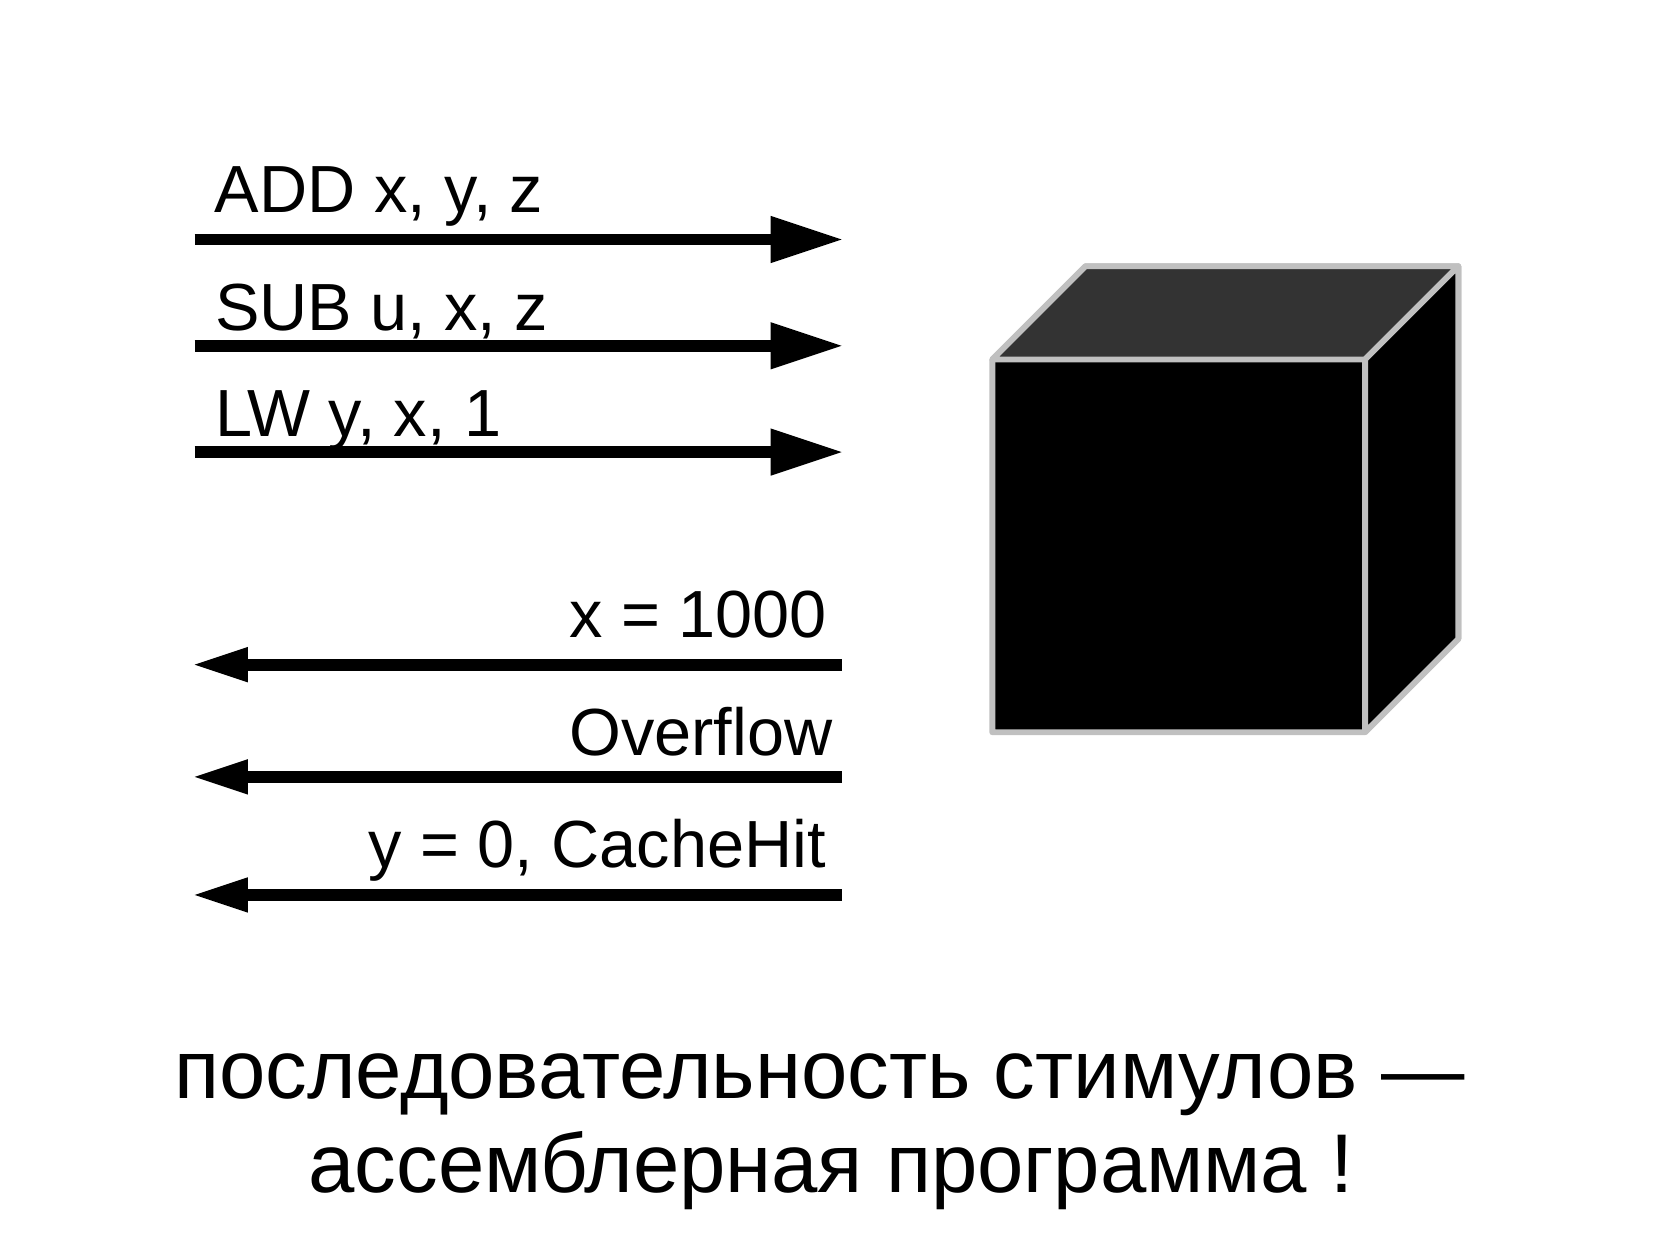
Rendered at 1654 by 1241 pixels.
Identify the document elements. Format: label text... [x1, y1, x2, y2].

text_box SUB u, x, z [200, 262, 564, 352]
text_box последовательность стимулов — ассемблерная программа ! [159, 1016, 1504, 1218]
text_box ADD x, y, z [200, 144, 559, 234]
text_box x = 1000 [554, 569, 842, 660]
text_box [992, 266, 1459, 733]
text_box y = 0, CacheHit [353, 800, 842, 890]
text_box LW y, x, 1 [200, 368, 517, 459]
text_box Overflow [554, 687, 848, 778]
